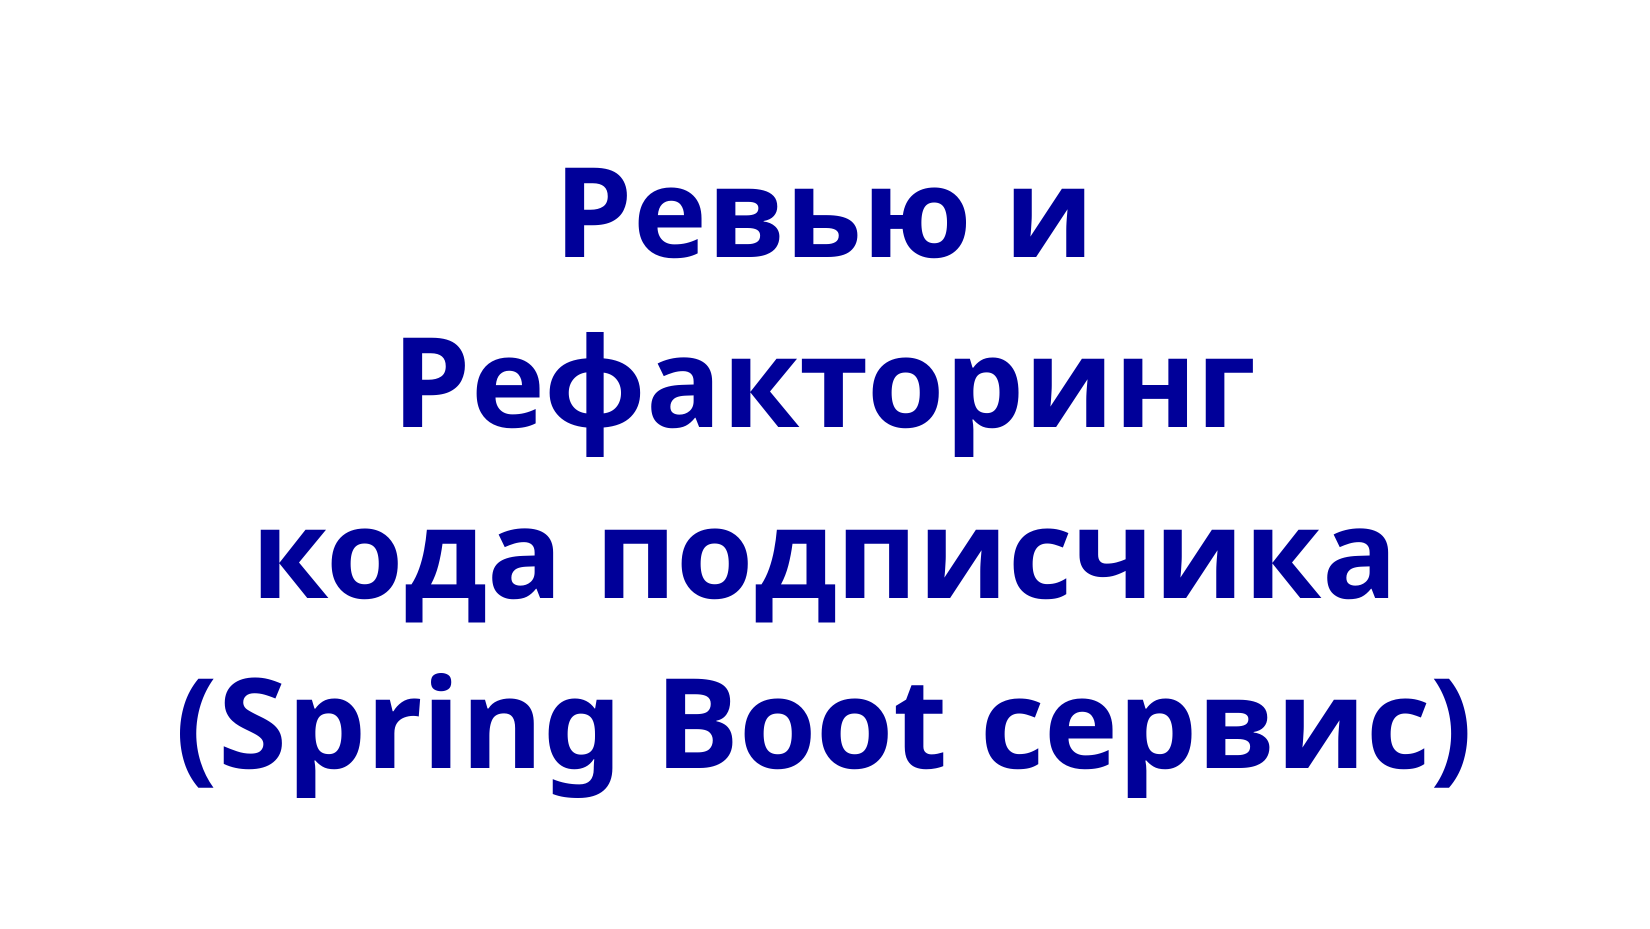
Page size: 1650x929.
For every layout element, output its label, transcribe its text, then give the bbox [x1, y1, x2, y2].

subtitle Ревью и Рефакторинг кода подписчика (Spring Boot сервис) [0, 0, 1650, 929]
